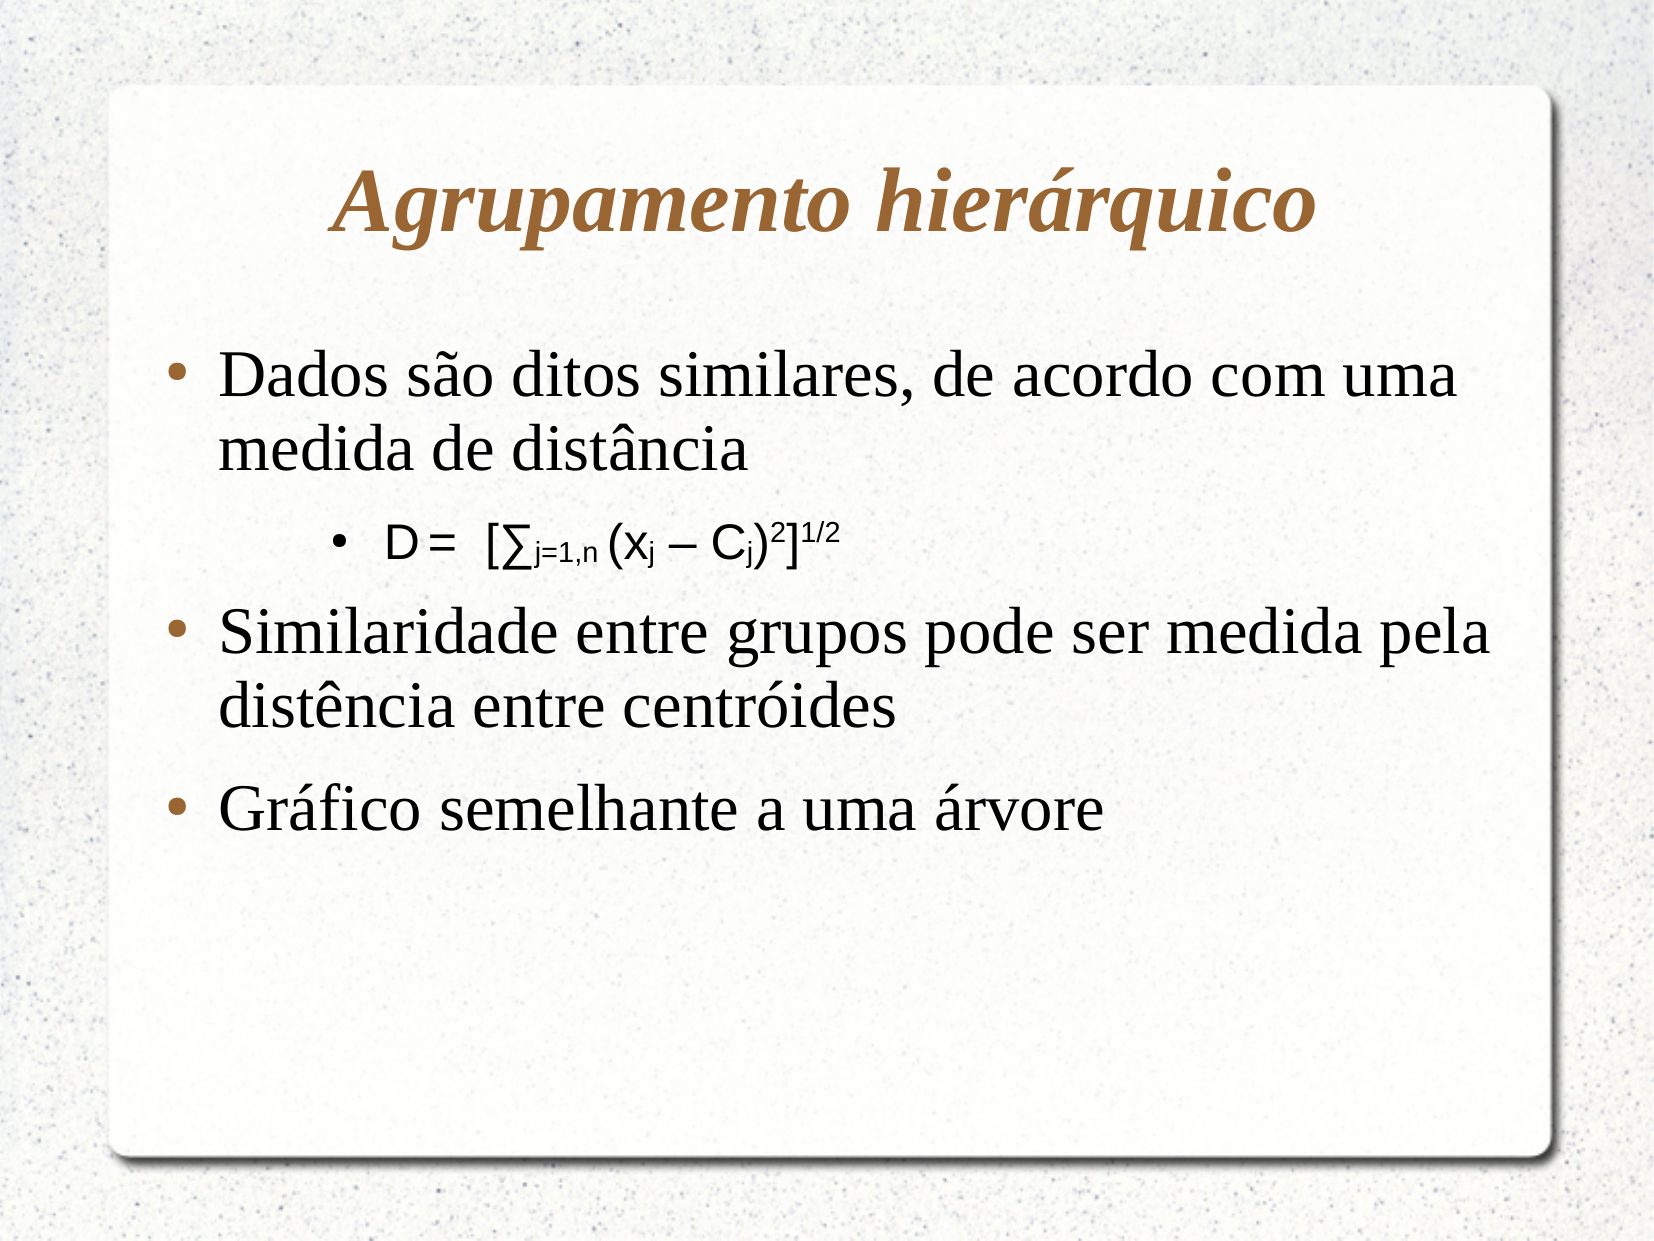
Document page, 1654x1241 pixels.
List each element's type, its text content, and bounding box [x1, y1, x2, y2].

list Dados são ditos similares, de acordo com uma medida de distância D = [∑j=1,n (xj – Cj)2]1/2 Similaridade entre grupos pode ser medida pela distência entre centróides Gráfico semelhante a uma árvore [147, 336, 1506, 1241]
title Agrupamento hierárquico [118, 96, 1536, 304]
picture [0, 0, 1654, 1241]
